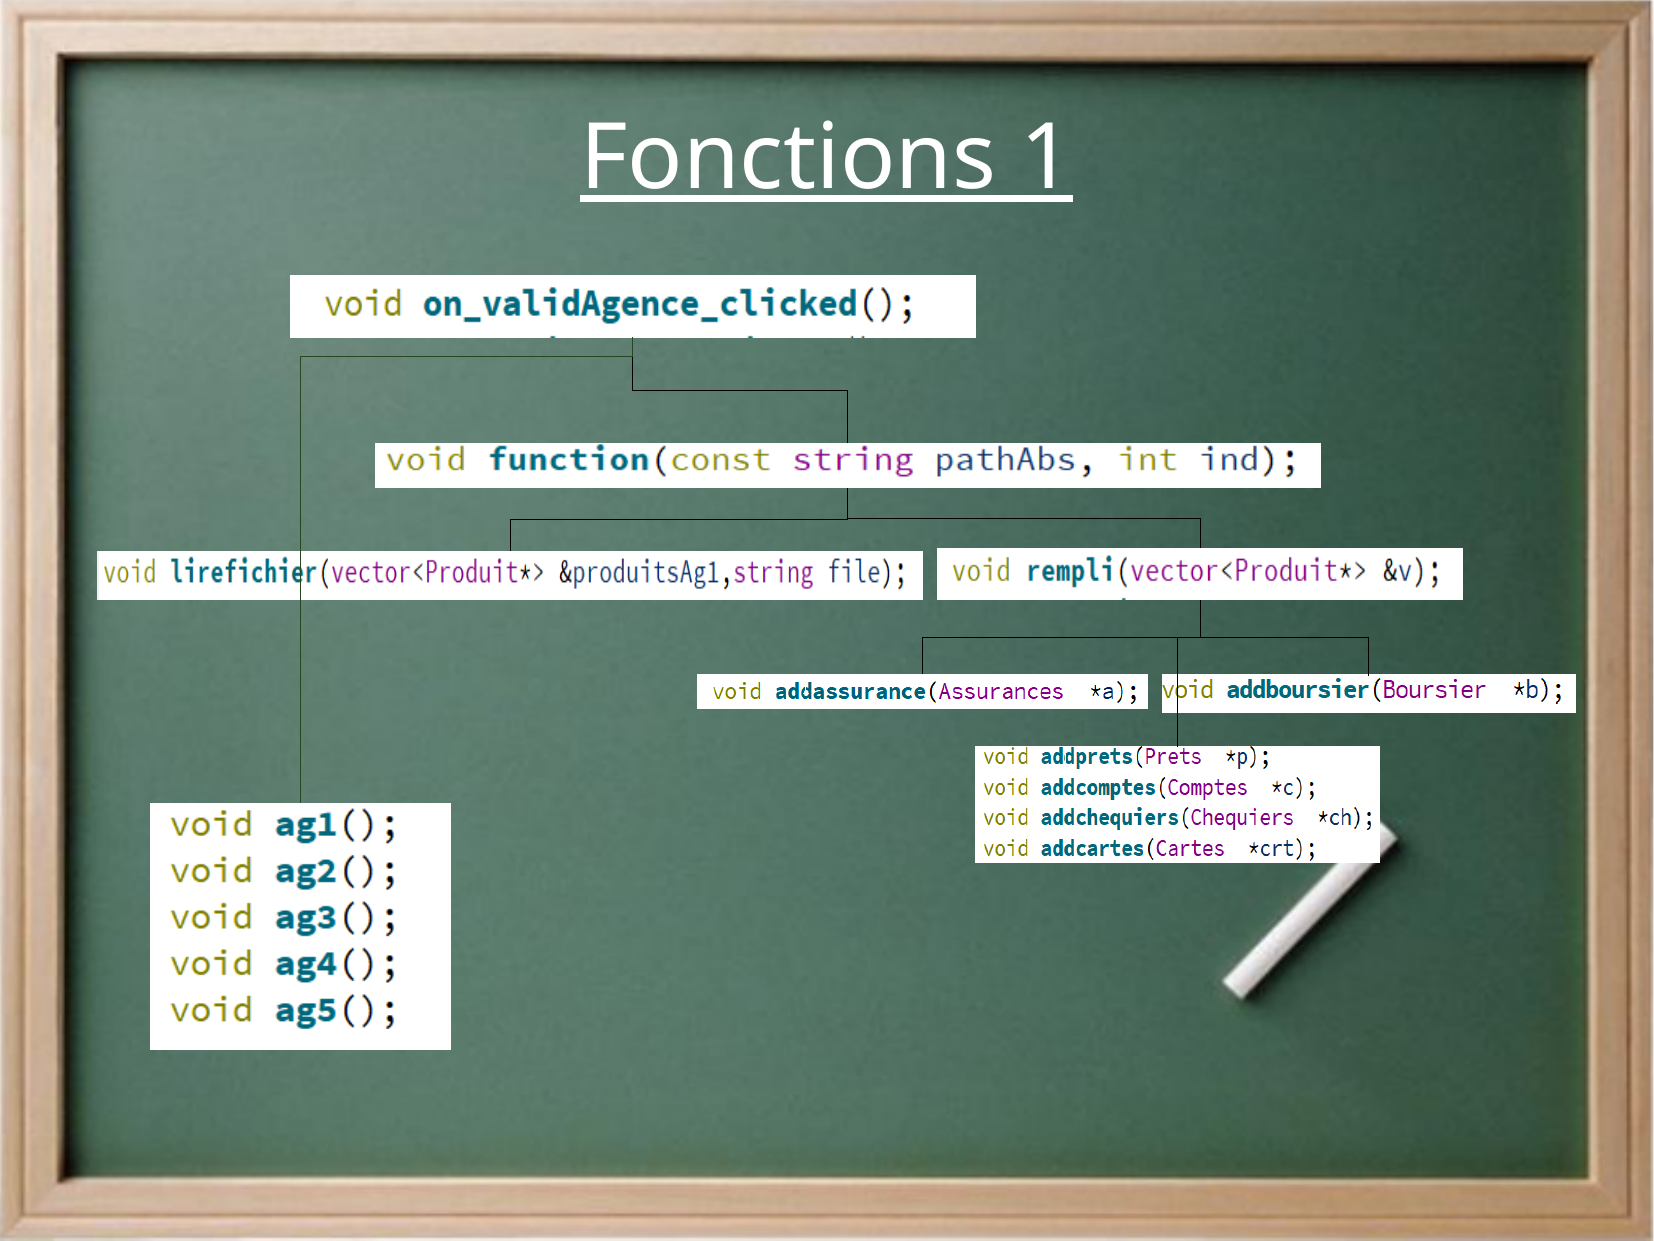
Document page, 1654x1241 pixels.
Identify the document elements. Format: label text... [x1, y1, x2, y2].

title Fonctions 1 [82, 49, 1571, 257]
picture [0, 0, 1654, 1241]
